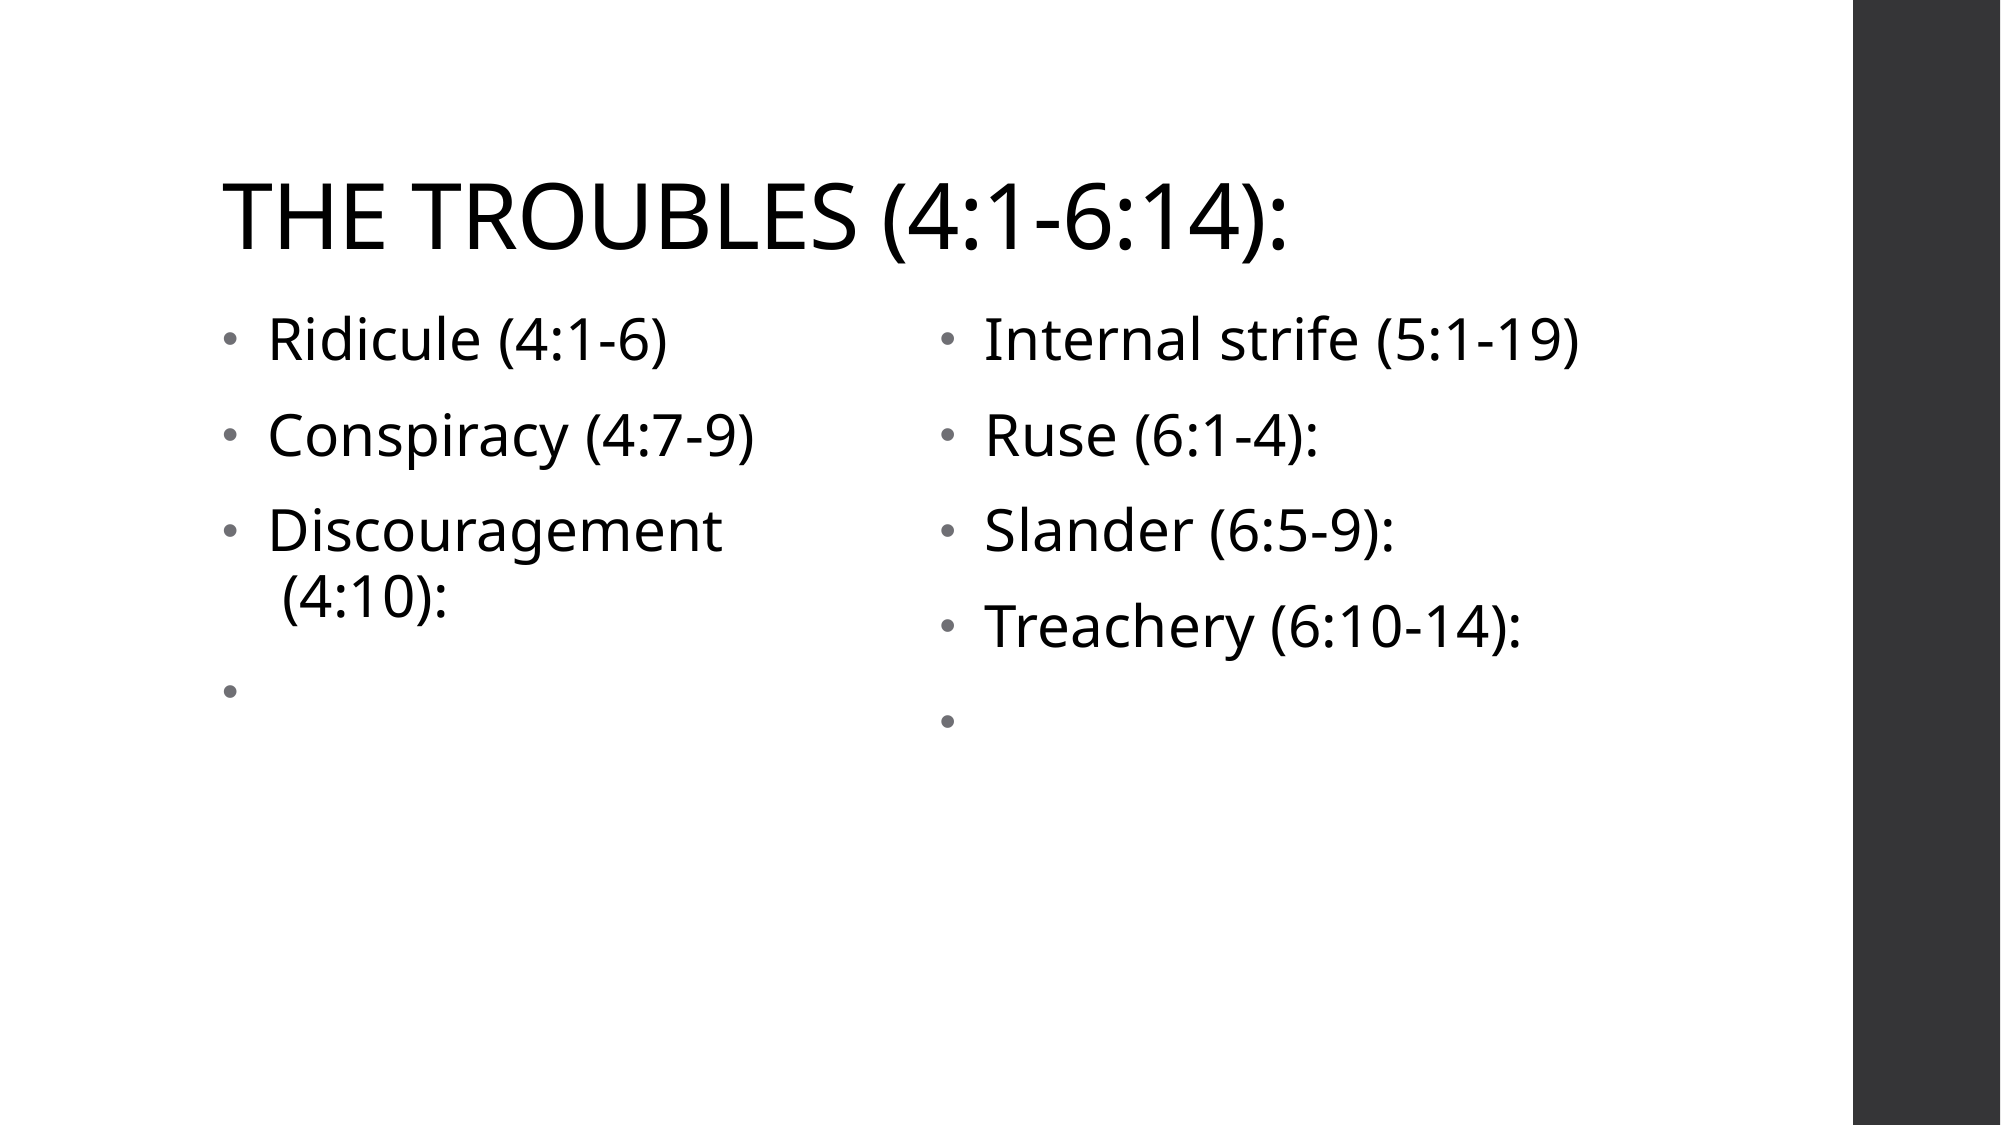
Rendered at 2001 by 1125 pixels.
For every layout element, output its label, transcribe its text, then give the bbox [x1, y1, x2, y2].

list Ridicule (4:1-6) Conspiracy (4:7-9) Discouragement (4:10): [207, 299, 900, 1014]
list Internal strife (5:1-19) Ruse (6:1-4): Slander (6:5-9): Treachery (6:10-14): [924, 299, 1617, 1014]
title THE TROUBLES (4:1-6:14): [206, 60, 1797, 278]
